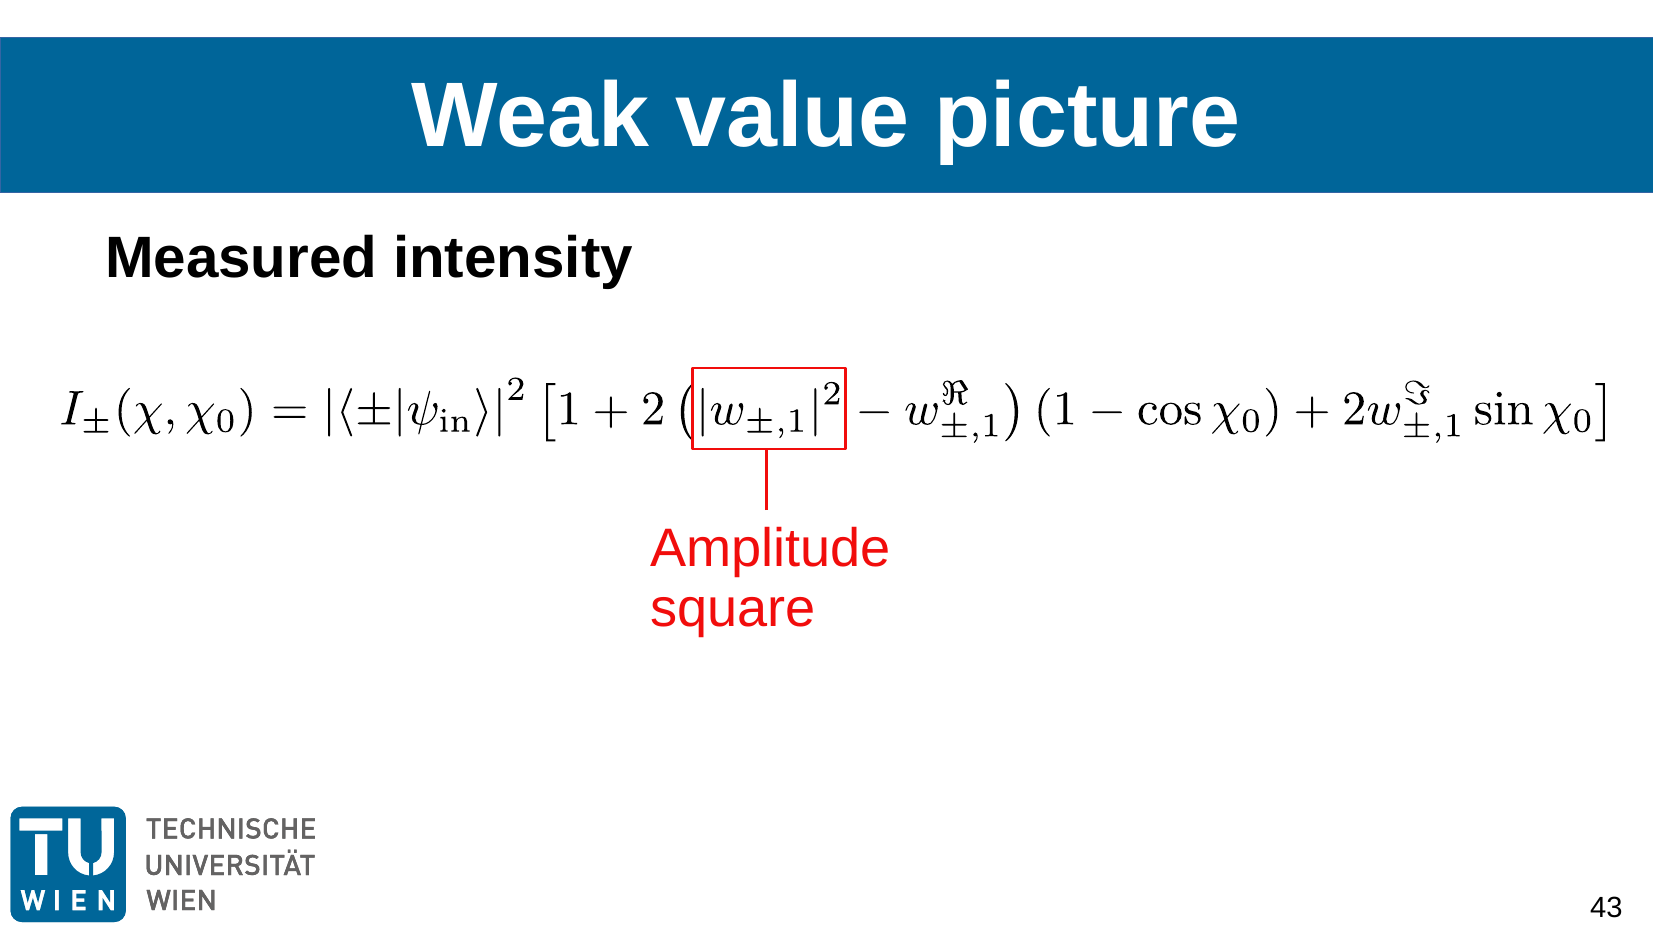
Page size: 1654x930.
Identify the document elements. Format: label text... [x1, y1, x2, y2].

list Measured intensity [105, 225, 676, 316]
picture [10, 342, 765, 466]
text_box Amplitude square [635, 510, 907, 646]
picture [694, 375, 844, 448]
title Weak value picture [0, 37, 1653, 193]
picture [768, 375, 1612, 461]
